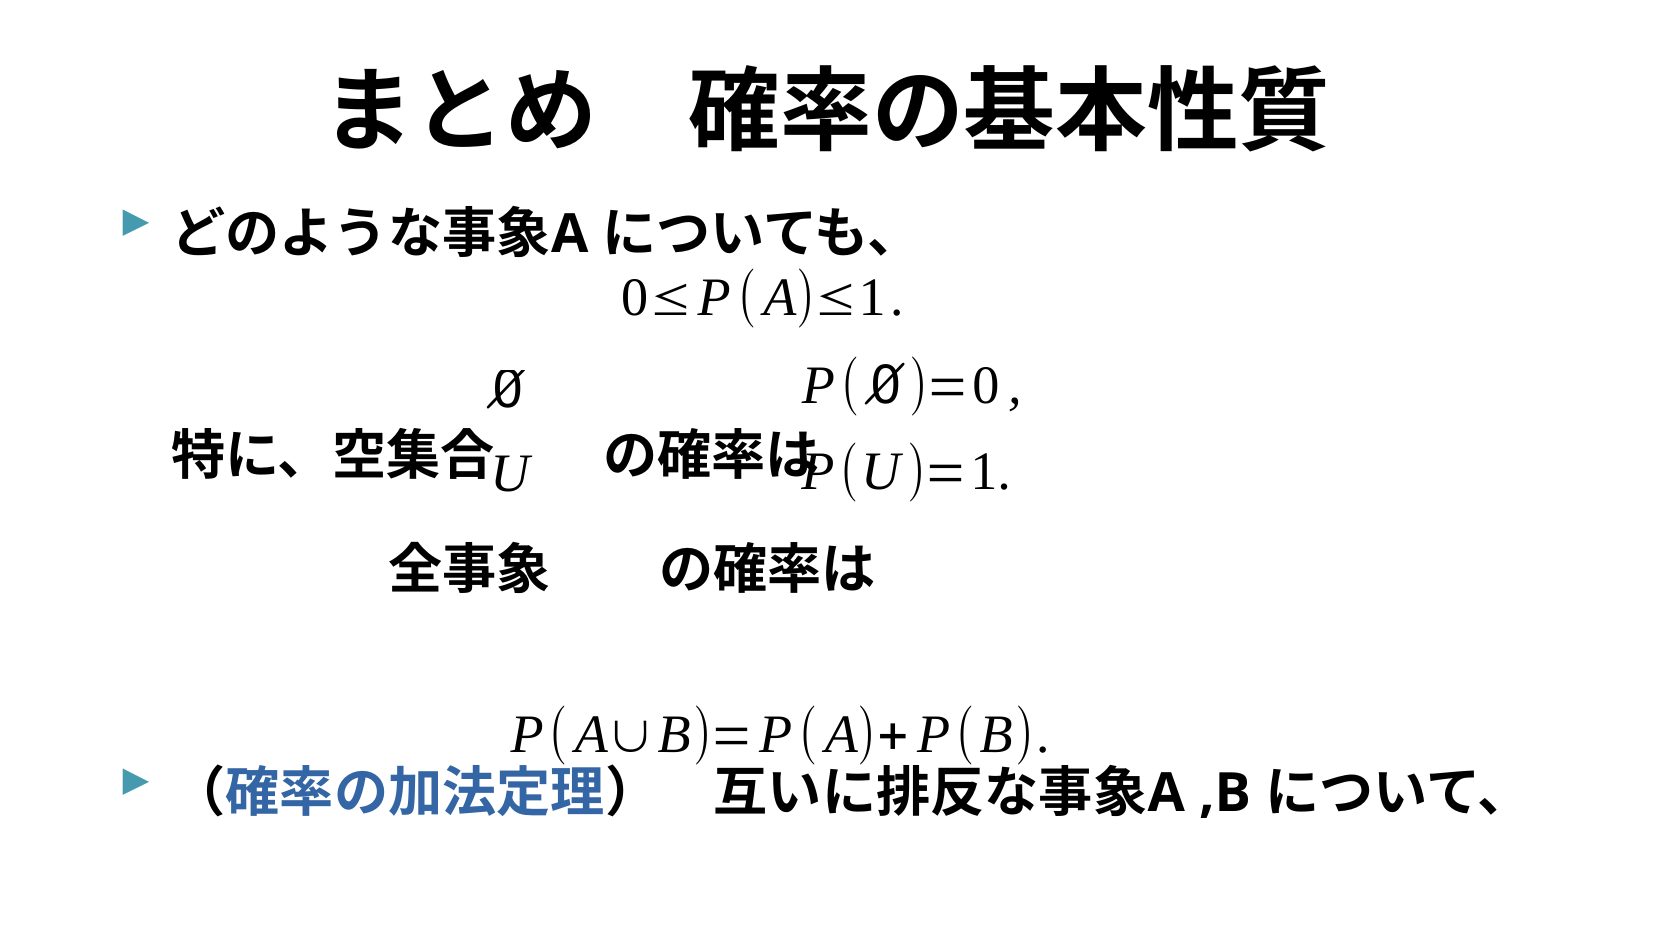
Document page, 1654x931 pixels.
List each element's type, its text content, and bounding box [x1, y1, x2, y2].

list どのような事象A についても、 特に、空集合 の確率は 全事象 の確率は （確率の加法定理） 互いに排反な事象A ,B について、 [29, 177, 1625, 848]
title まとめ 確率の基本性質 [29, 29, 1625, 177]
chart [506, 702, 1052, 768]
chart [483, 370, 532, 420]
chart [490, 442, 538, 503]
chart [619, 265, 906, 332]
chart [797, 353, 1023, 420]
chart [796, 440, 1011, 506]
